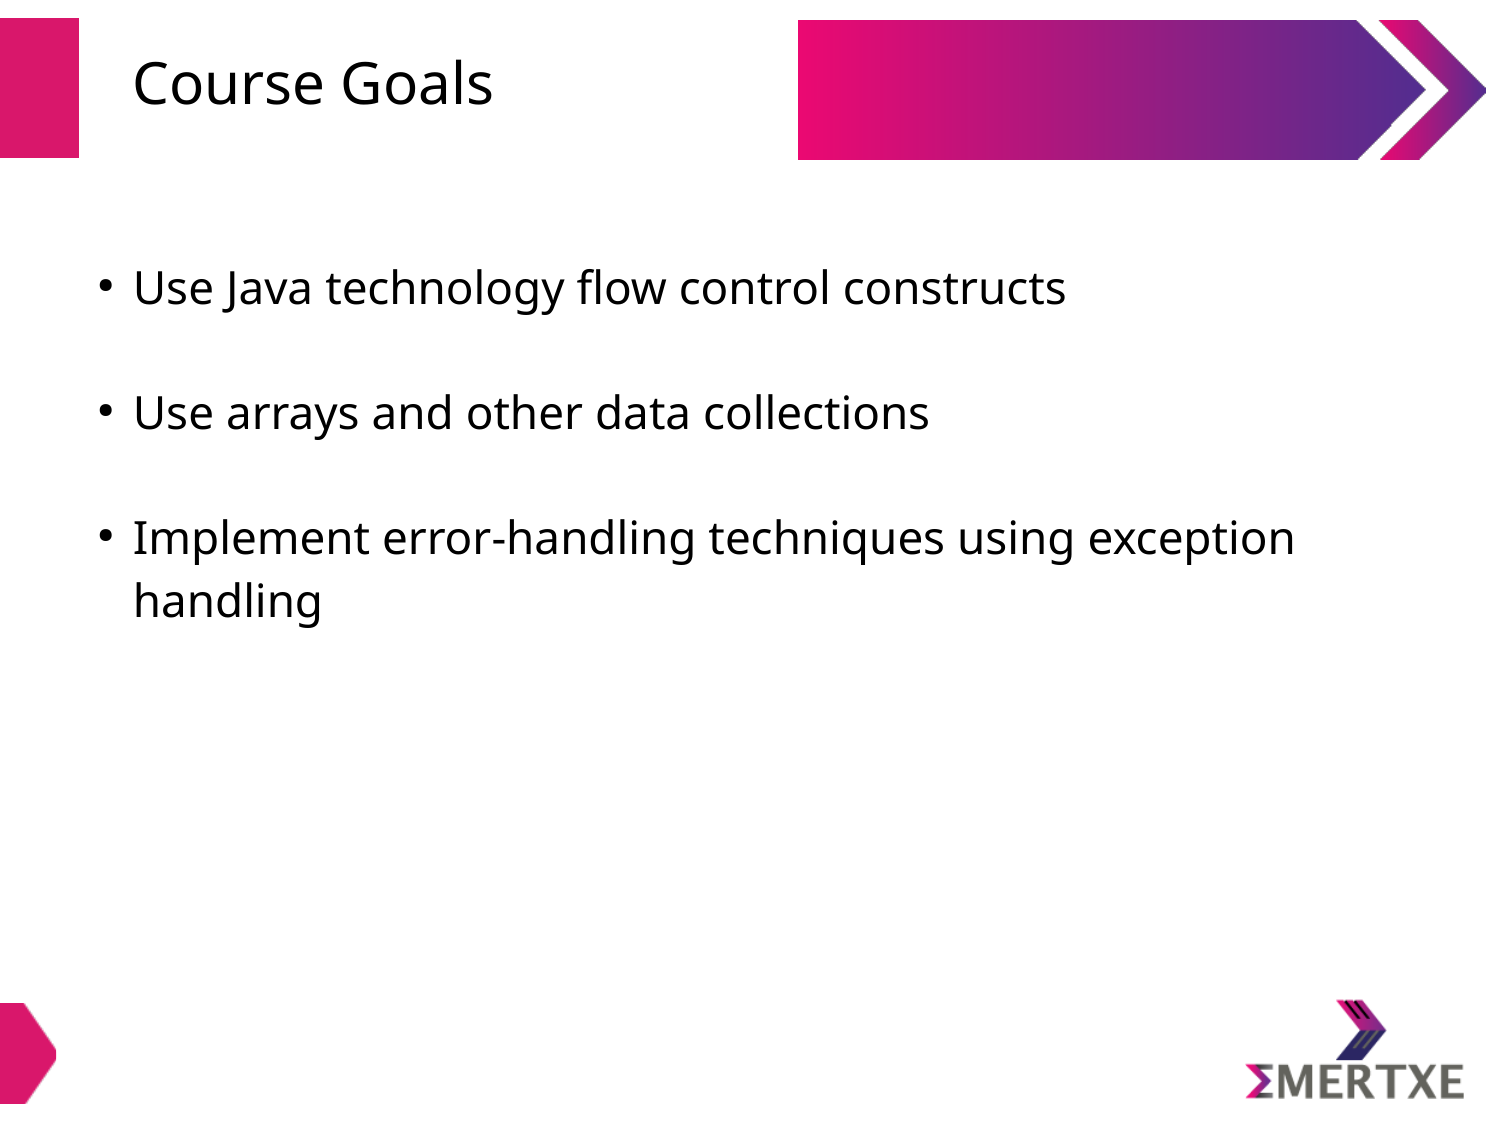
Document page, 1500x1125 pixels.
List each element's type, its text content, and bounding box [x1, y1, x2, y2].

picture [798, 20, 1486, 160]
text_box Use Java technology flow control constructs Use arrays and other data collections Implement error-handling techniques using exception handling [82, 248, 1406, 584]
text_box Course Goals [118, 35, 697, 119]
picture [1245, 996, 1465, 1099]
